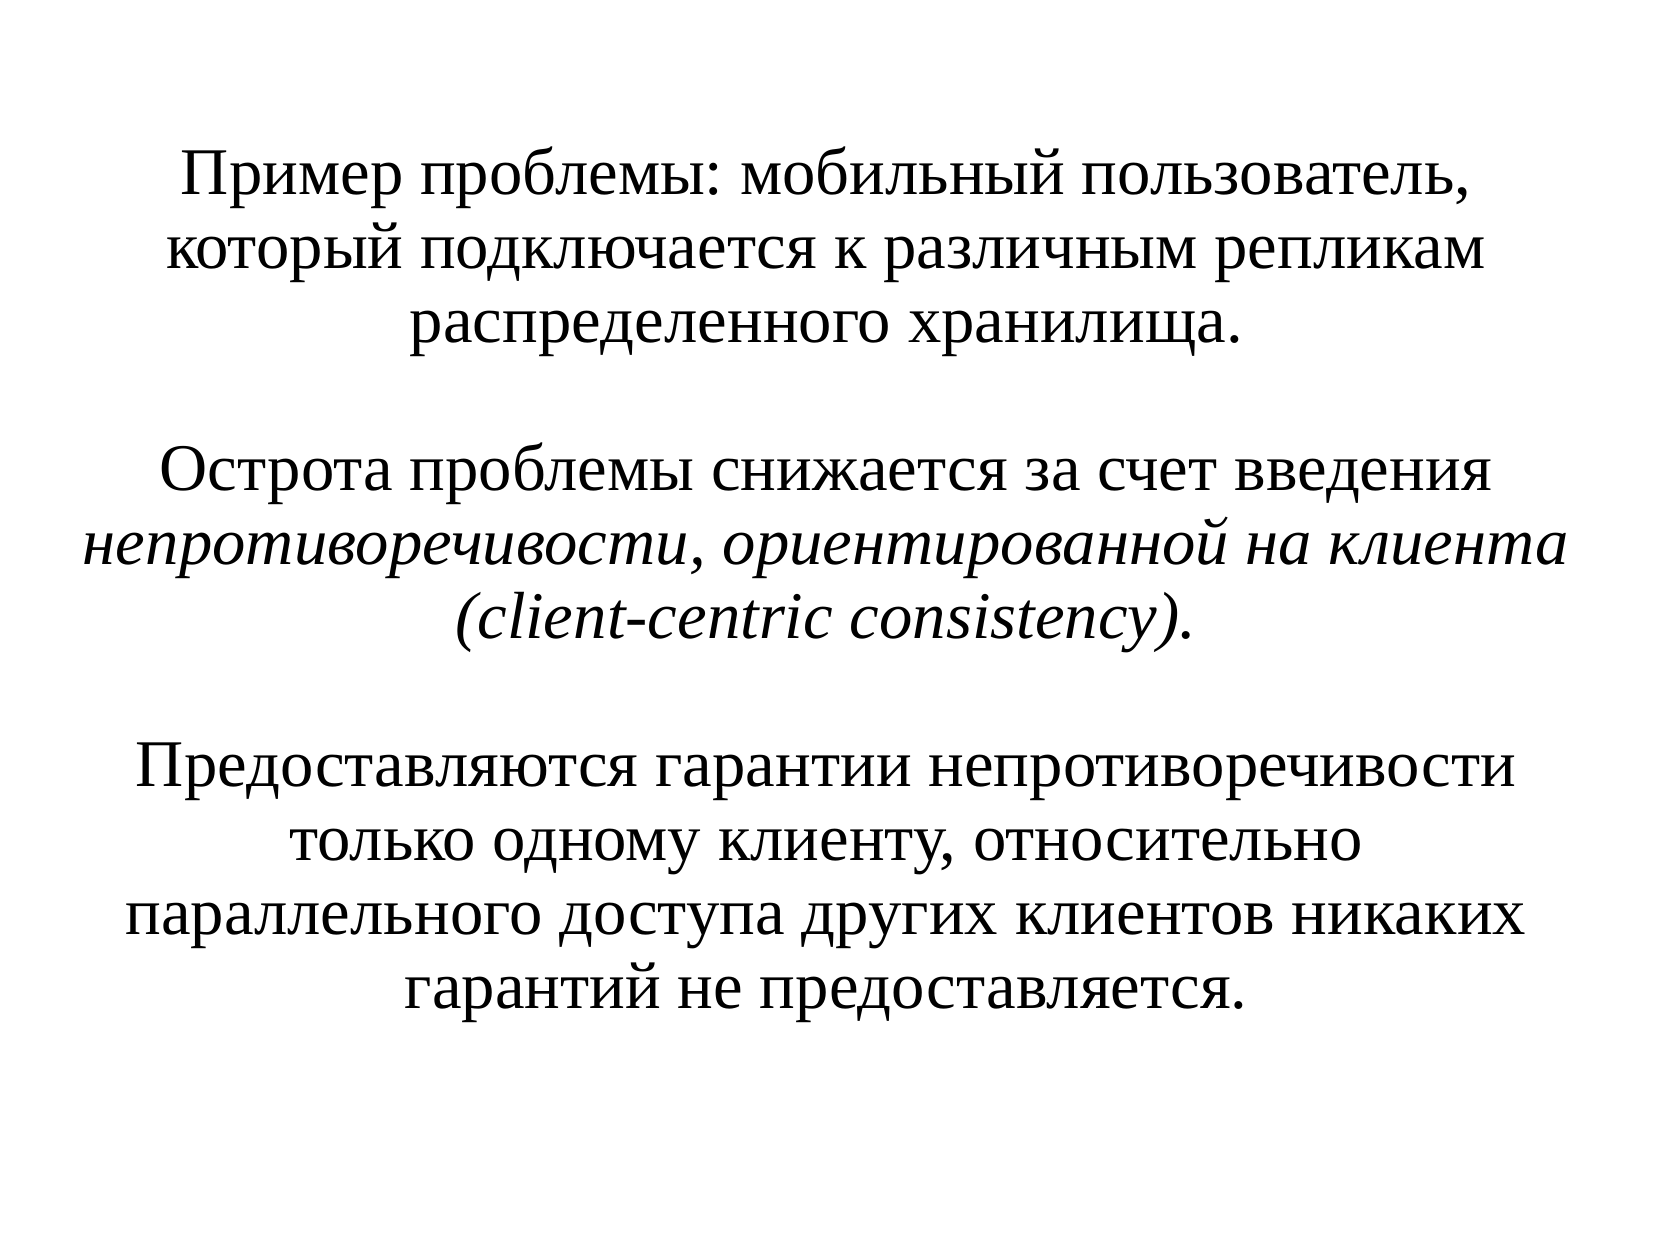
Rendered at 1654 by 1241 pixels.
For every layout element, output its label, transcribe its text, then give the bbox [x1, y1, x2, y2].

subtitle Пример проблемы: мобильный пользователь, который подключается к различным репликам распределенного хранилища. Острота проблемы снижается за счет введения непротиворечивости, ориентированной на клиента (client-centric consistency). Предоставляются гарантии непротиворечивости только одному клиенту, относительно параллельного доступа других клиентов никаких гарантий не предоставляется. [82, 49, 1571, 1109]
